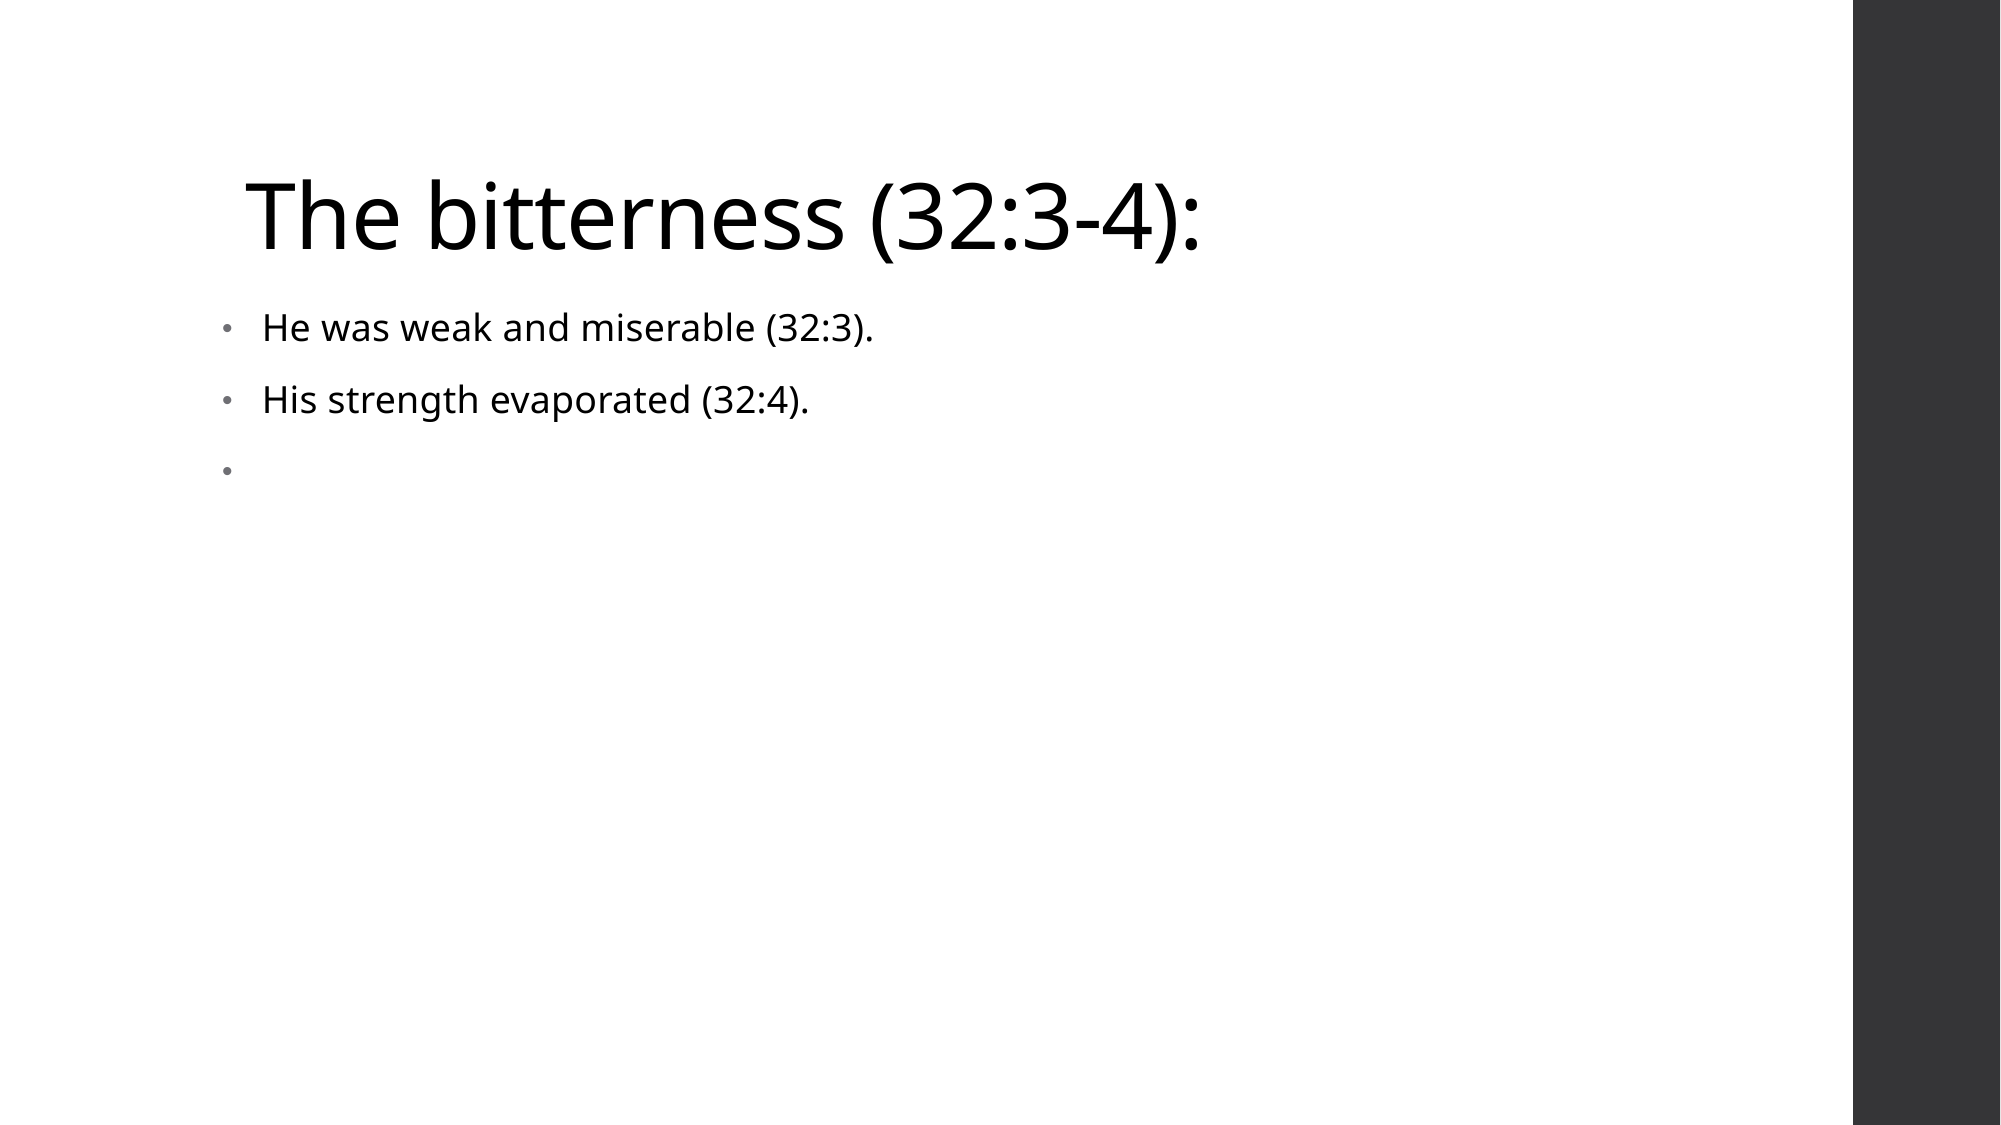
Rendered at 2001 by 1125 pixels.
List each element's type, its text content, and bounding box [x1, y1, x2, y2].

list He was weak and miserable (32:3). His strength evaporated (32:4). [206, 299, 1617, 1014]
title The bitterness (32:3-4): [206, 60, 1797, 278]
